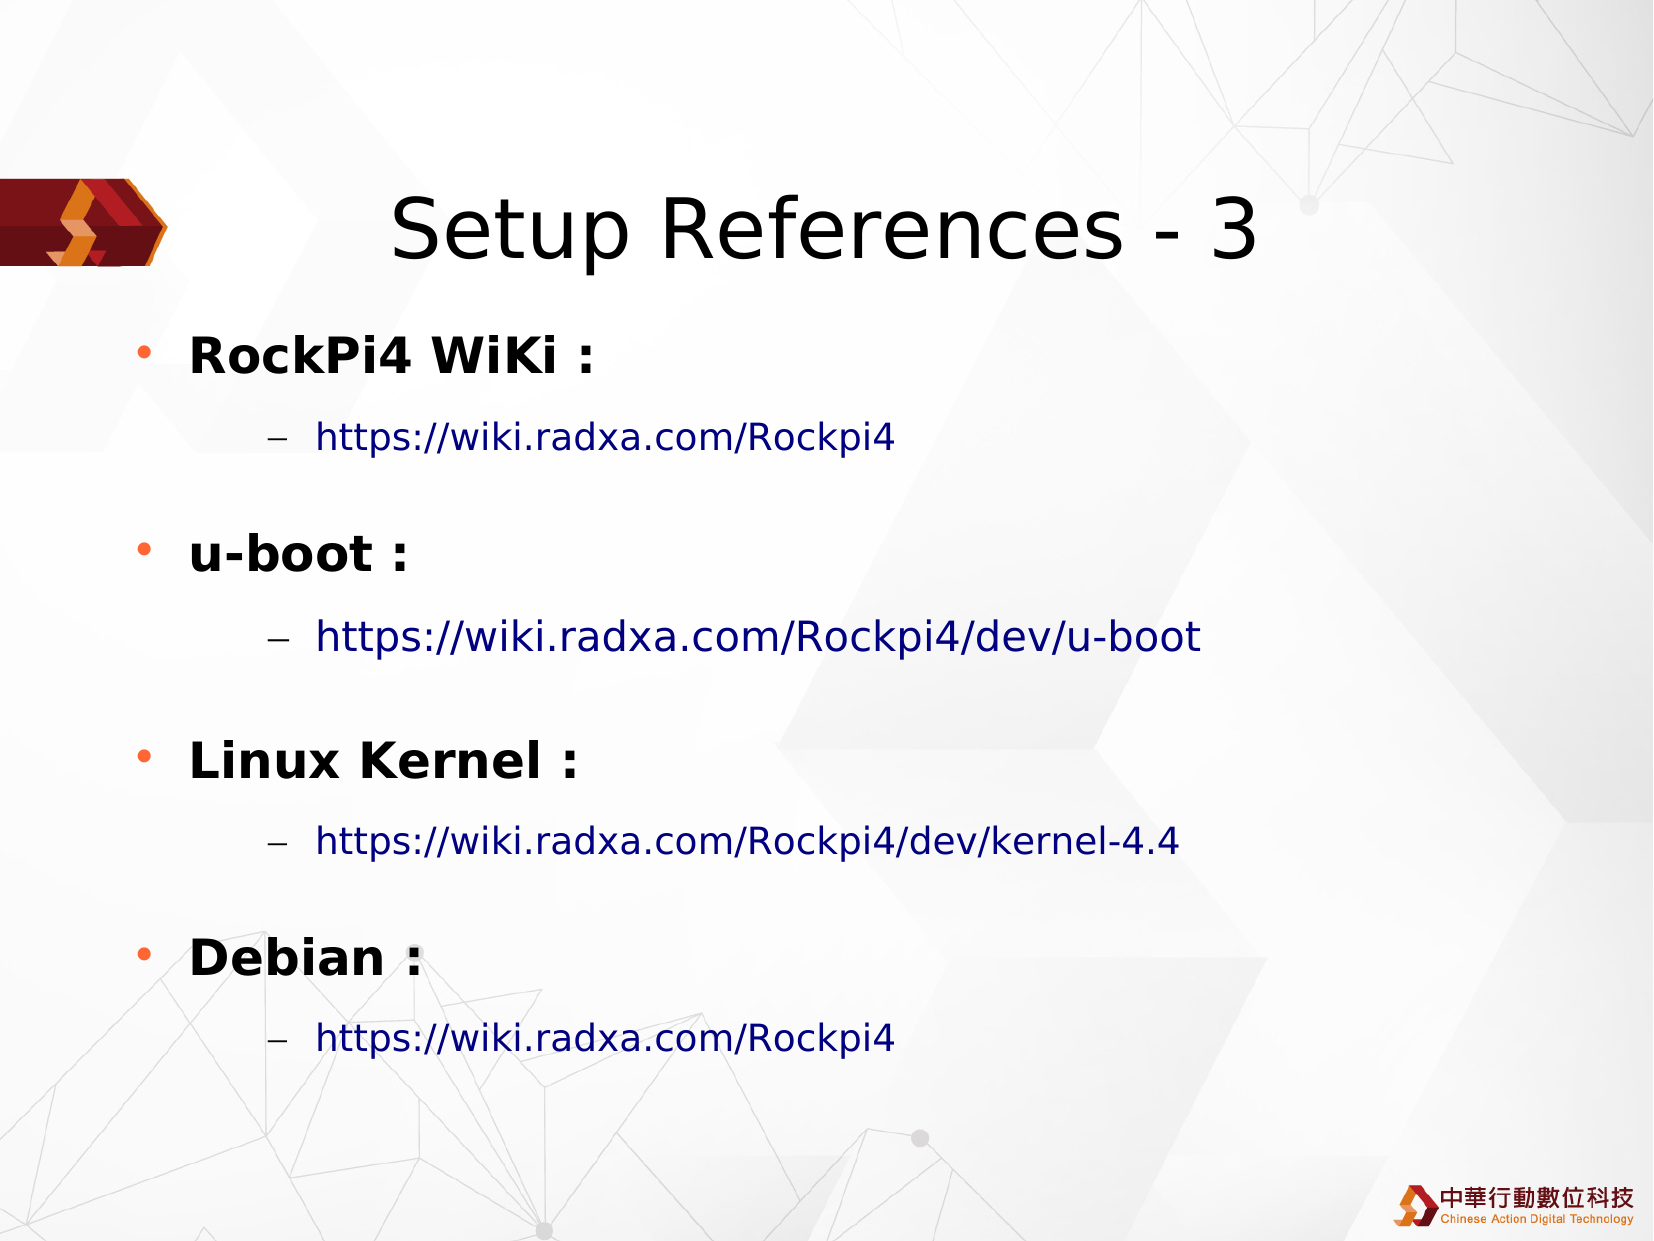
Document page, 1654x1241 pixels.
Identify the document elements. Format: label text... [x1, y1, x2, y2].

title Setup References - 3 [82, 122, 1570, 331]
picture [0, 0, 1654, 1241]
list RockPi4 WiKi : https://wiki.radxa.com/Rockpi4 u-boot : https://wiki.radxa.com/Rockpi4/dev/u-boot Linux Kernel : https://wiki.radxa.com/Rockpi4/dev/kernel-4.4 Debian : https://wiki.radxa.com/Rockpi4 [118, 324, 1571, 1105]
